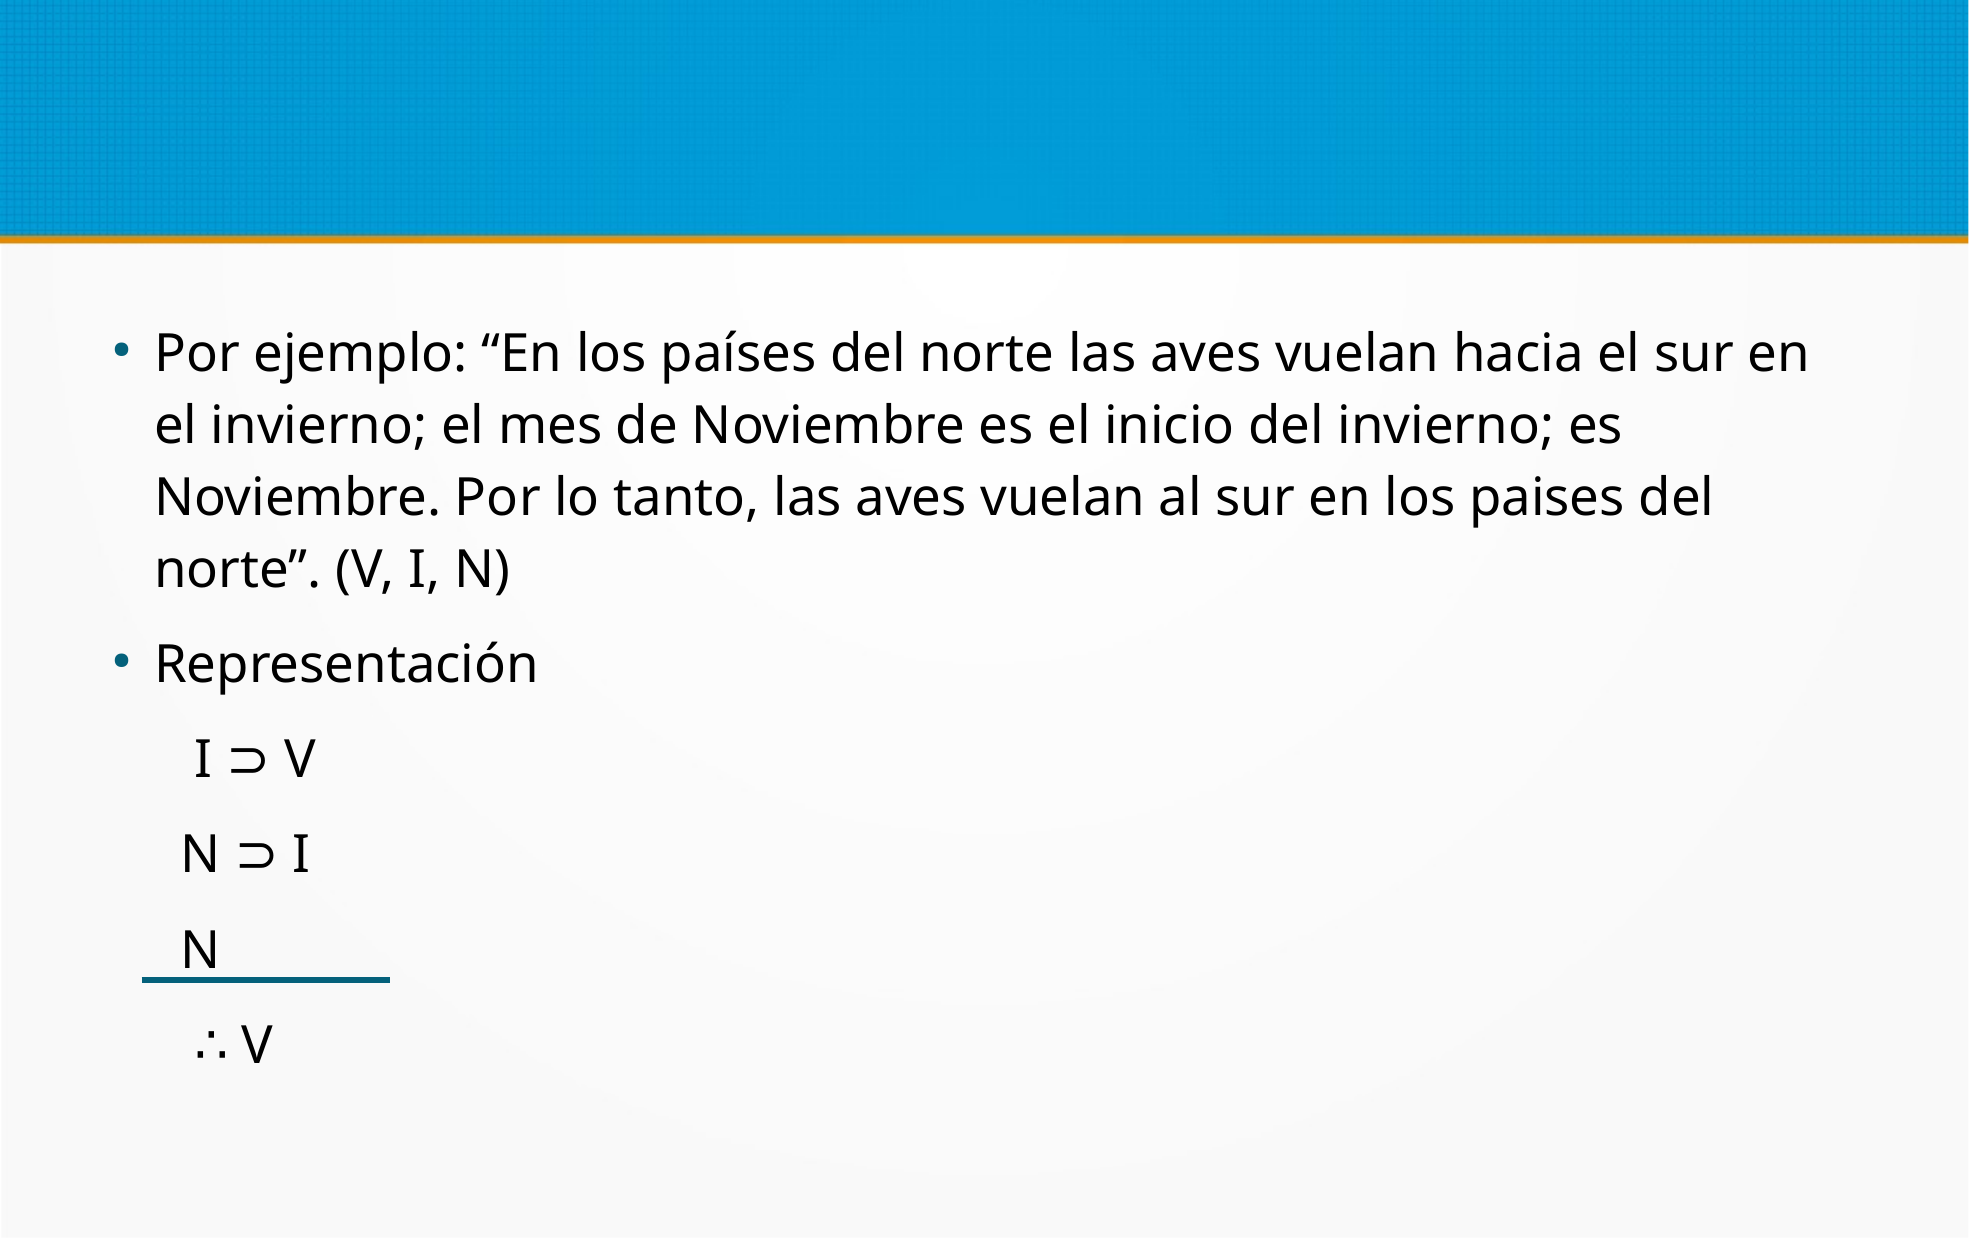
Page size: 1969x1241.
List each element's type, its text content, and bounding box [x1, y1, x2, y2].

list Por ejemplo: “En los países del norte las aves vuelan hacia el sur en el invierno; el mes de Noviembre es el inicio del invierno; es Noviembre. Por lo tanto, las aves vuelan al sur en los paises del norte”. (V, I, N) Representación I ⊃ V N ⊃ I N ∴ V [98, 315, 1861, 1081]
picture [0, 233, 1969, 1241]
